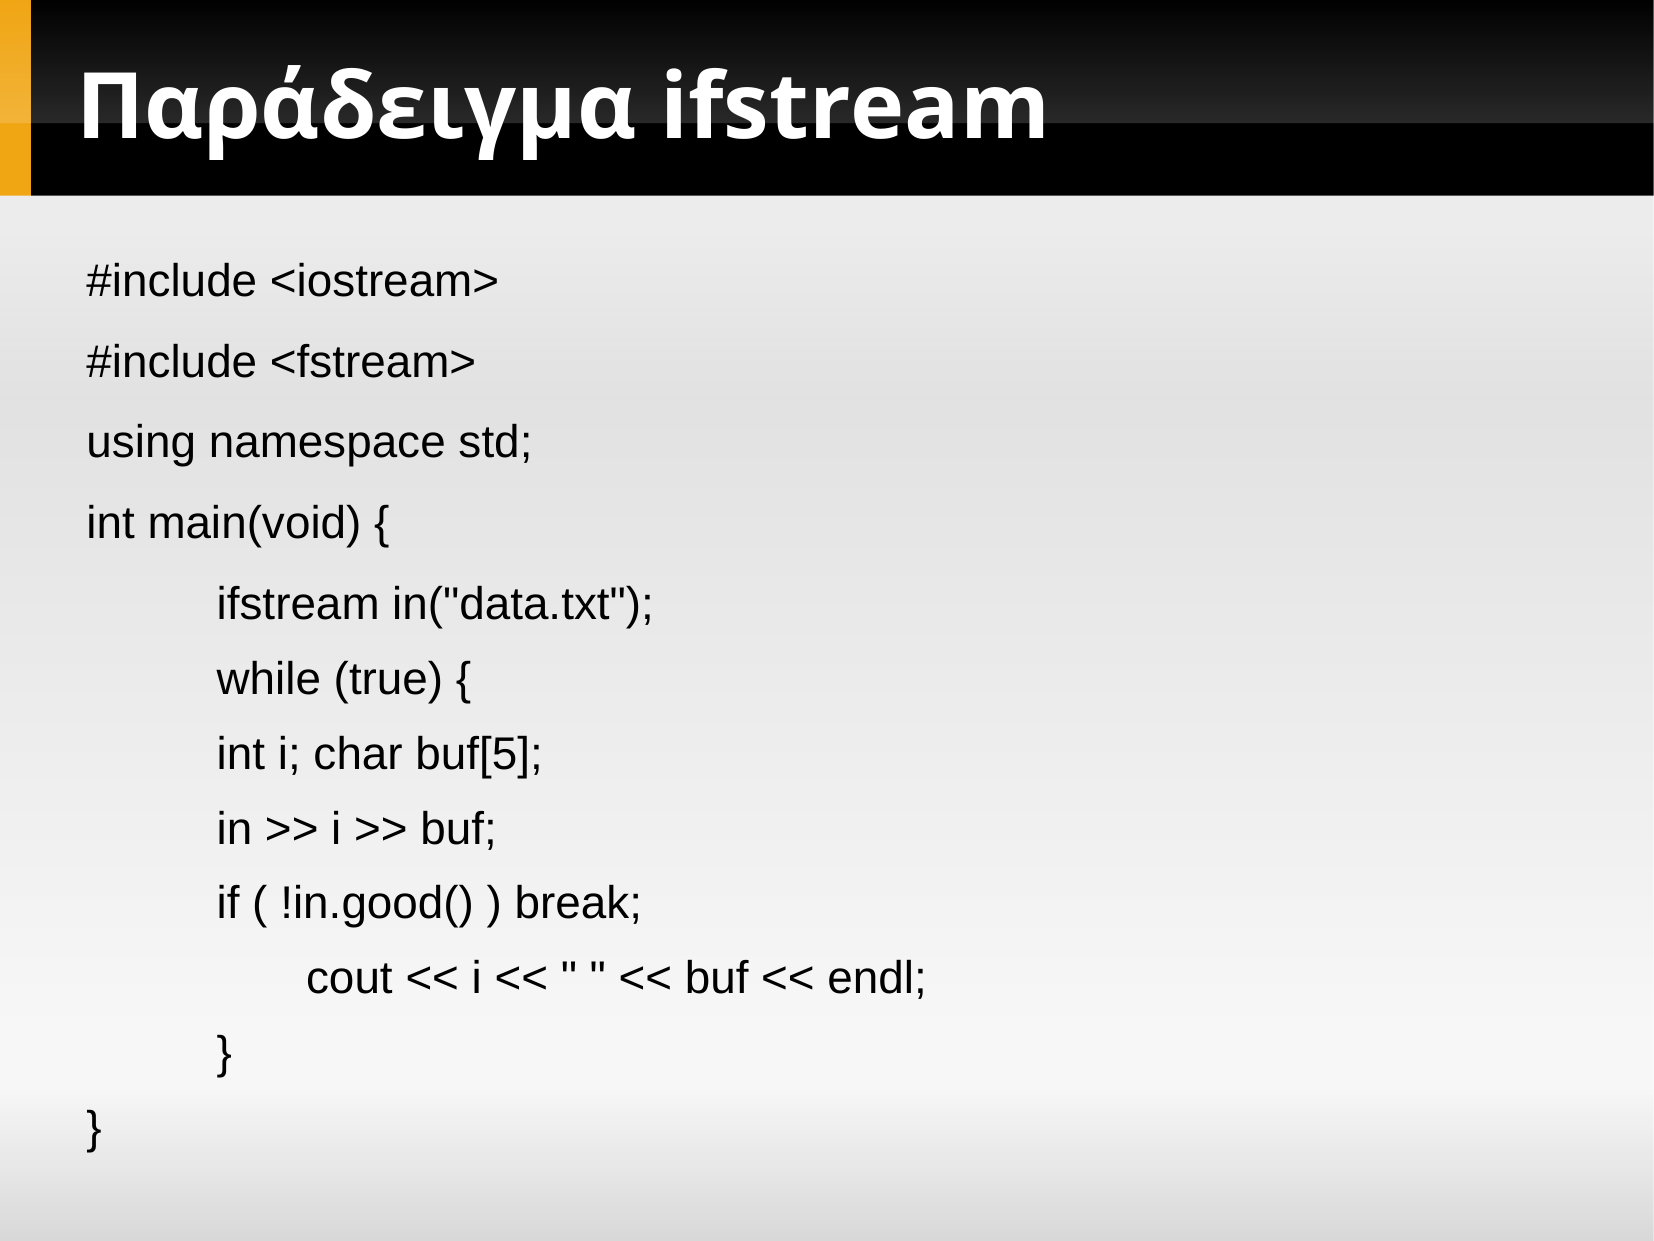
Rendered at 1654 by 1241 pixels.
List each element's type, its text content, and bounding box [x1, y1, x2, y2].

title Παράδειγμα ifstream [76, 0, 1565, 208]
picture [0, 0, 1654, 1241]
list #include <iostream> #include <fstream> using namespace std; int main(void) { ifstream in("data.txt"); while (true) { int i; char buf[5]; in >> i >> buf; if ( !in.good() ) break; cout << i << " " << buf << endl; } } [75, 254, 1651, 1154]
